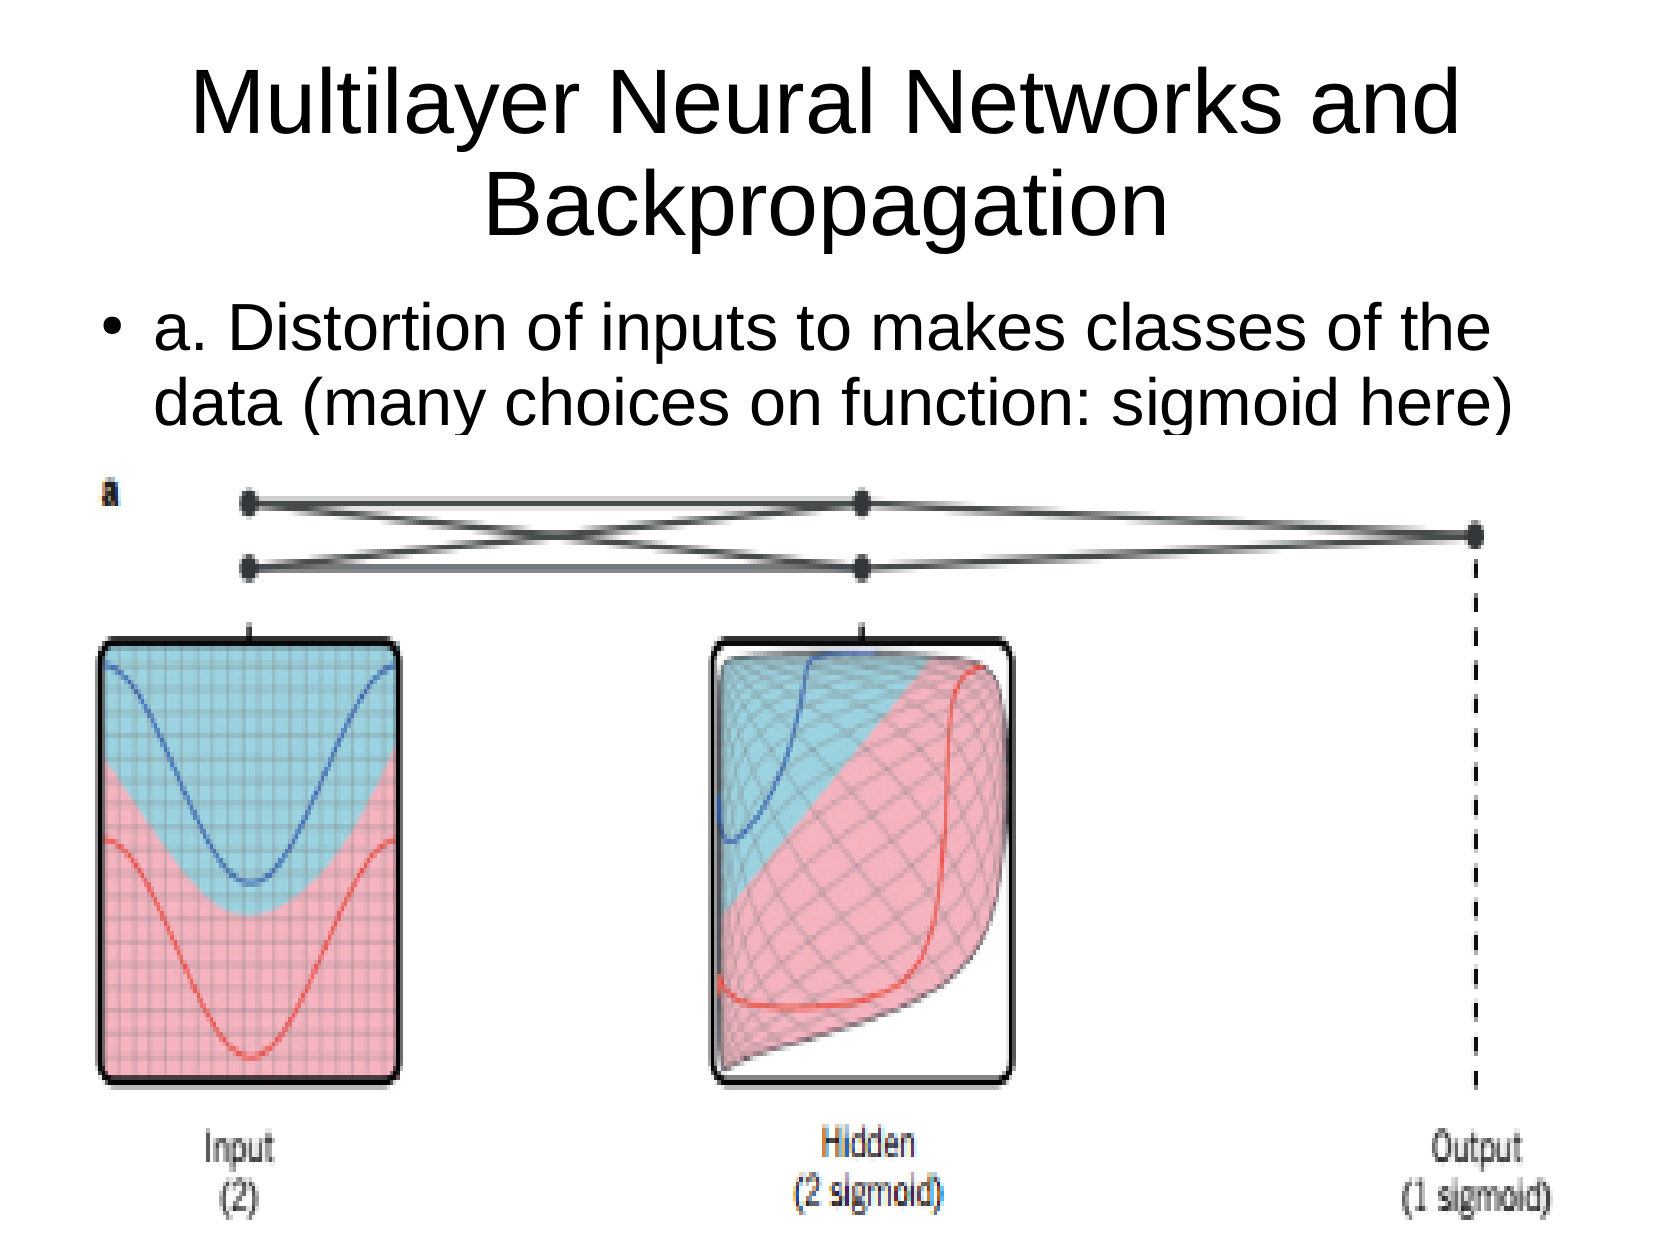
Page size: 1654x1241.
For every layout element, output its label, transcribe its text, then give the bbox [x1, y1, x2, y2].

title Multilayer Neural Networks and Backpropagation [82, 49, 1571, 257]
list a. Distortion of inputs to makes classes of the data (many choices on function: sigmoid here) [82, 290, 1571, 435]
picture [7, 435, 1576, 1241]
